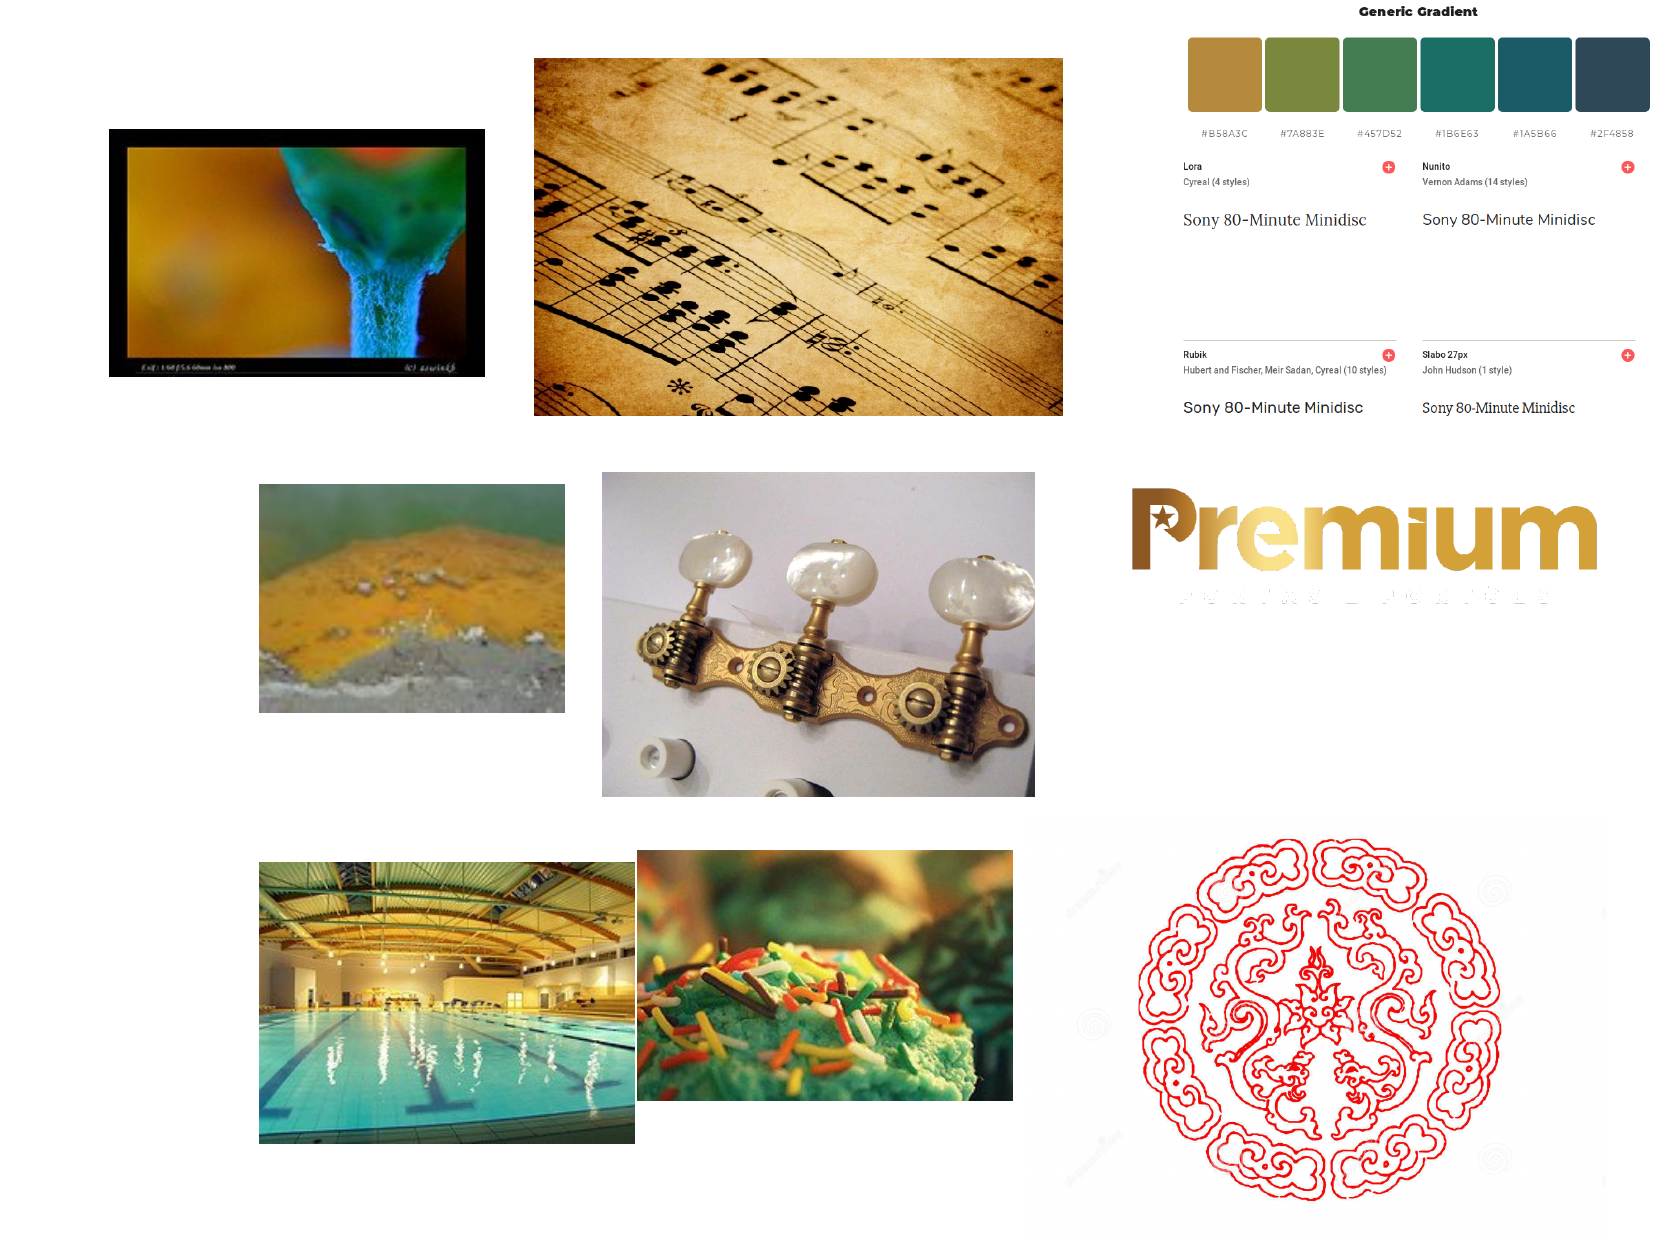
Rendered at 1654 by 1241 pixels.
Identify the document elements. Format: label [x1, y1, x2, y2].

picture [1169, 153, 1642, 426]
picture [1110, 466, 1619, 626]
picture [602, 472, 1035, 797]
picture [1027, 815, 1607, 1241]
picture [259, 862, 635, 1144]
picture [637, 850, 1013, 1101]
picture [109, 129, 485, 377]
picture [534, 58, 1063, 416]
picture [1181, 0, 1654, 142]
picture [259, 484, 565, 713]
